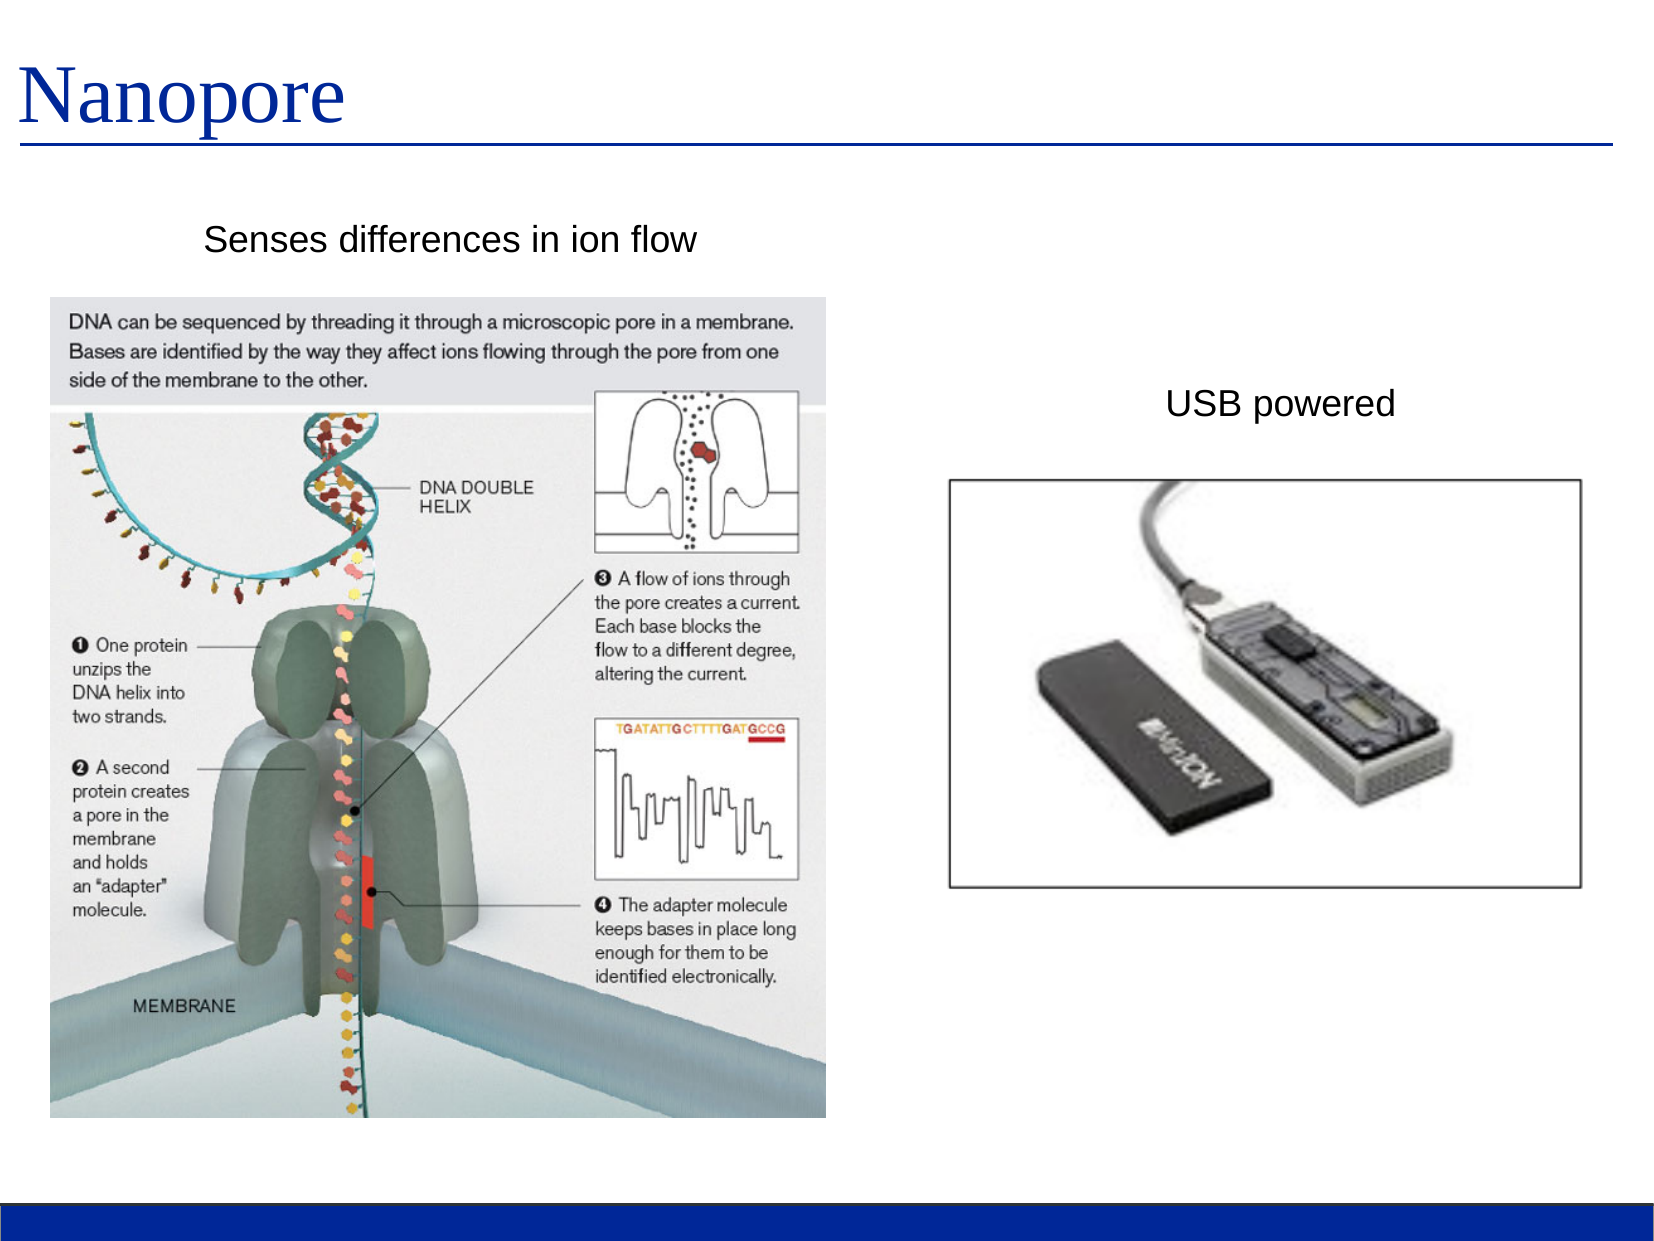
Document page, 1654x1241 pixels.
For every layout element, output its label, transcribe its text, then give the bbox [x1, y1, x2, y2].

text_box Senses differences in ion flow [188, 211, 713, 269]
text_box USB powered [1150, 375, 1412, 432]
picture [50, 297, 826, 1118]
picture [937, 470, 1597, 901]
title Nanopore [17, 0, 1589, 198]
